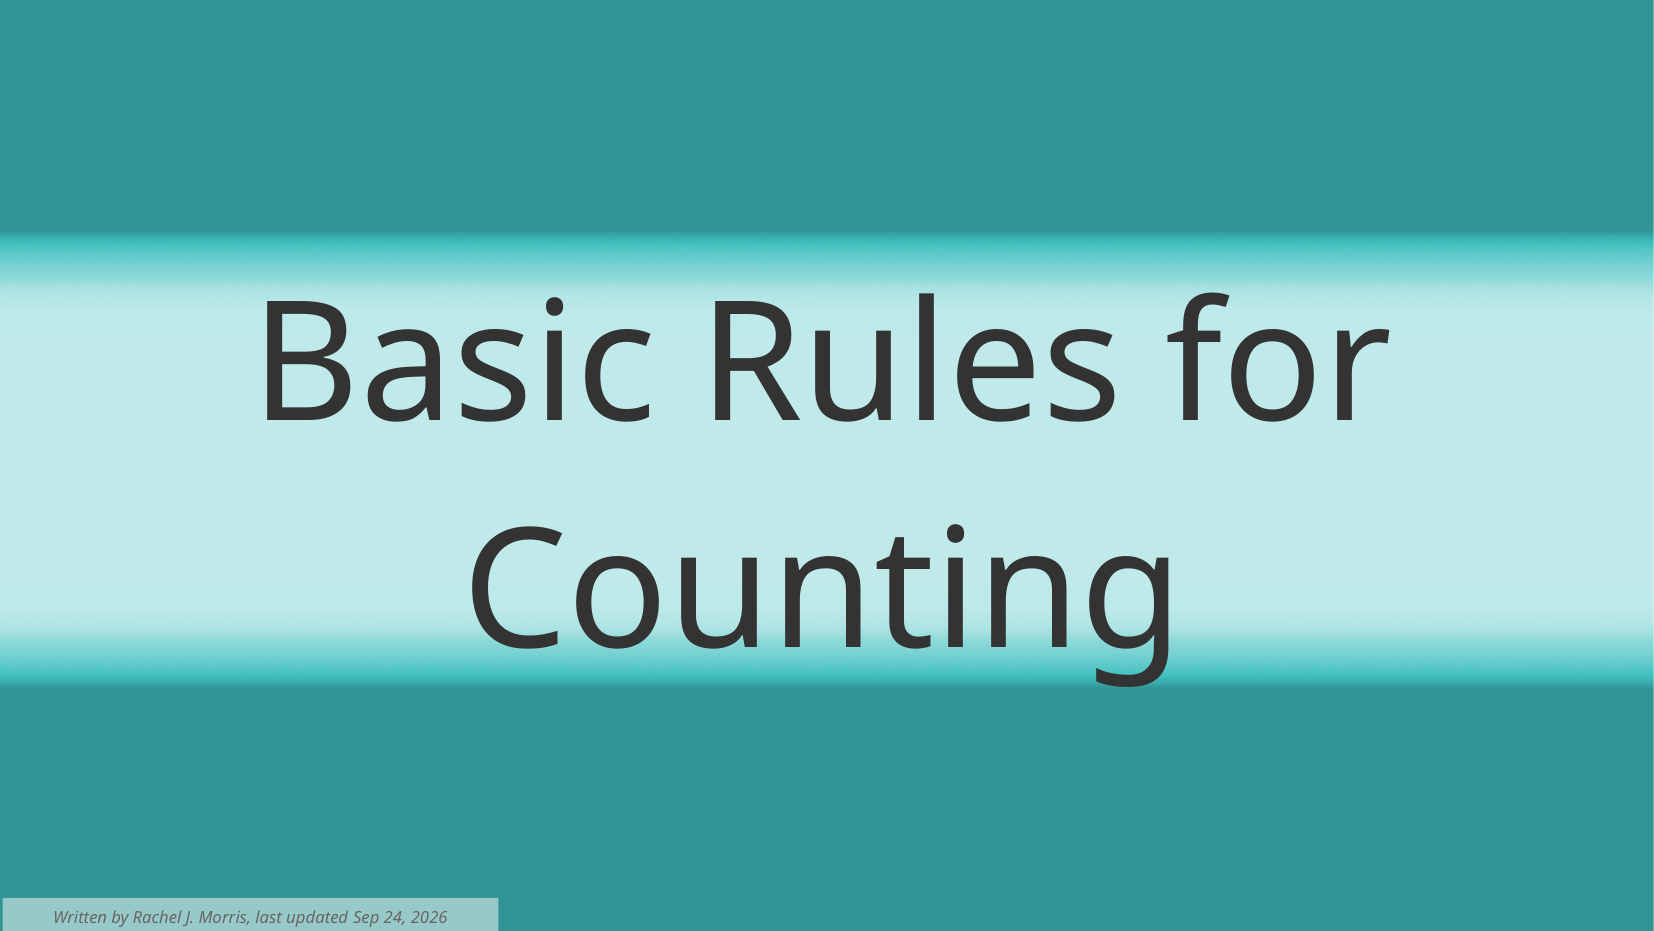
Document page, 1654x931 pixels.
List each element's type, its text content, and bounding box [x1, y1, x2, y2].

title Basic Rules for Counting [64, 60, 1582, 879]
text_box Written by Rachel J. Morris, last updated Aug 27, 2017 [2, 900, 499, 931]
picture [0, 0, 1654, 931]
